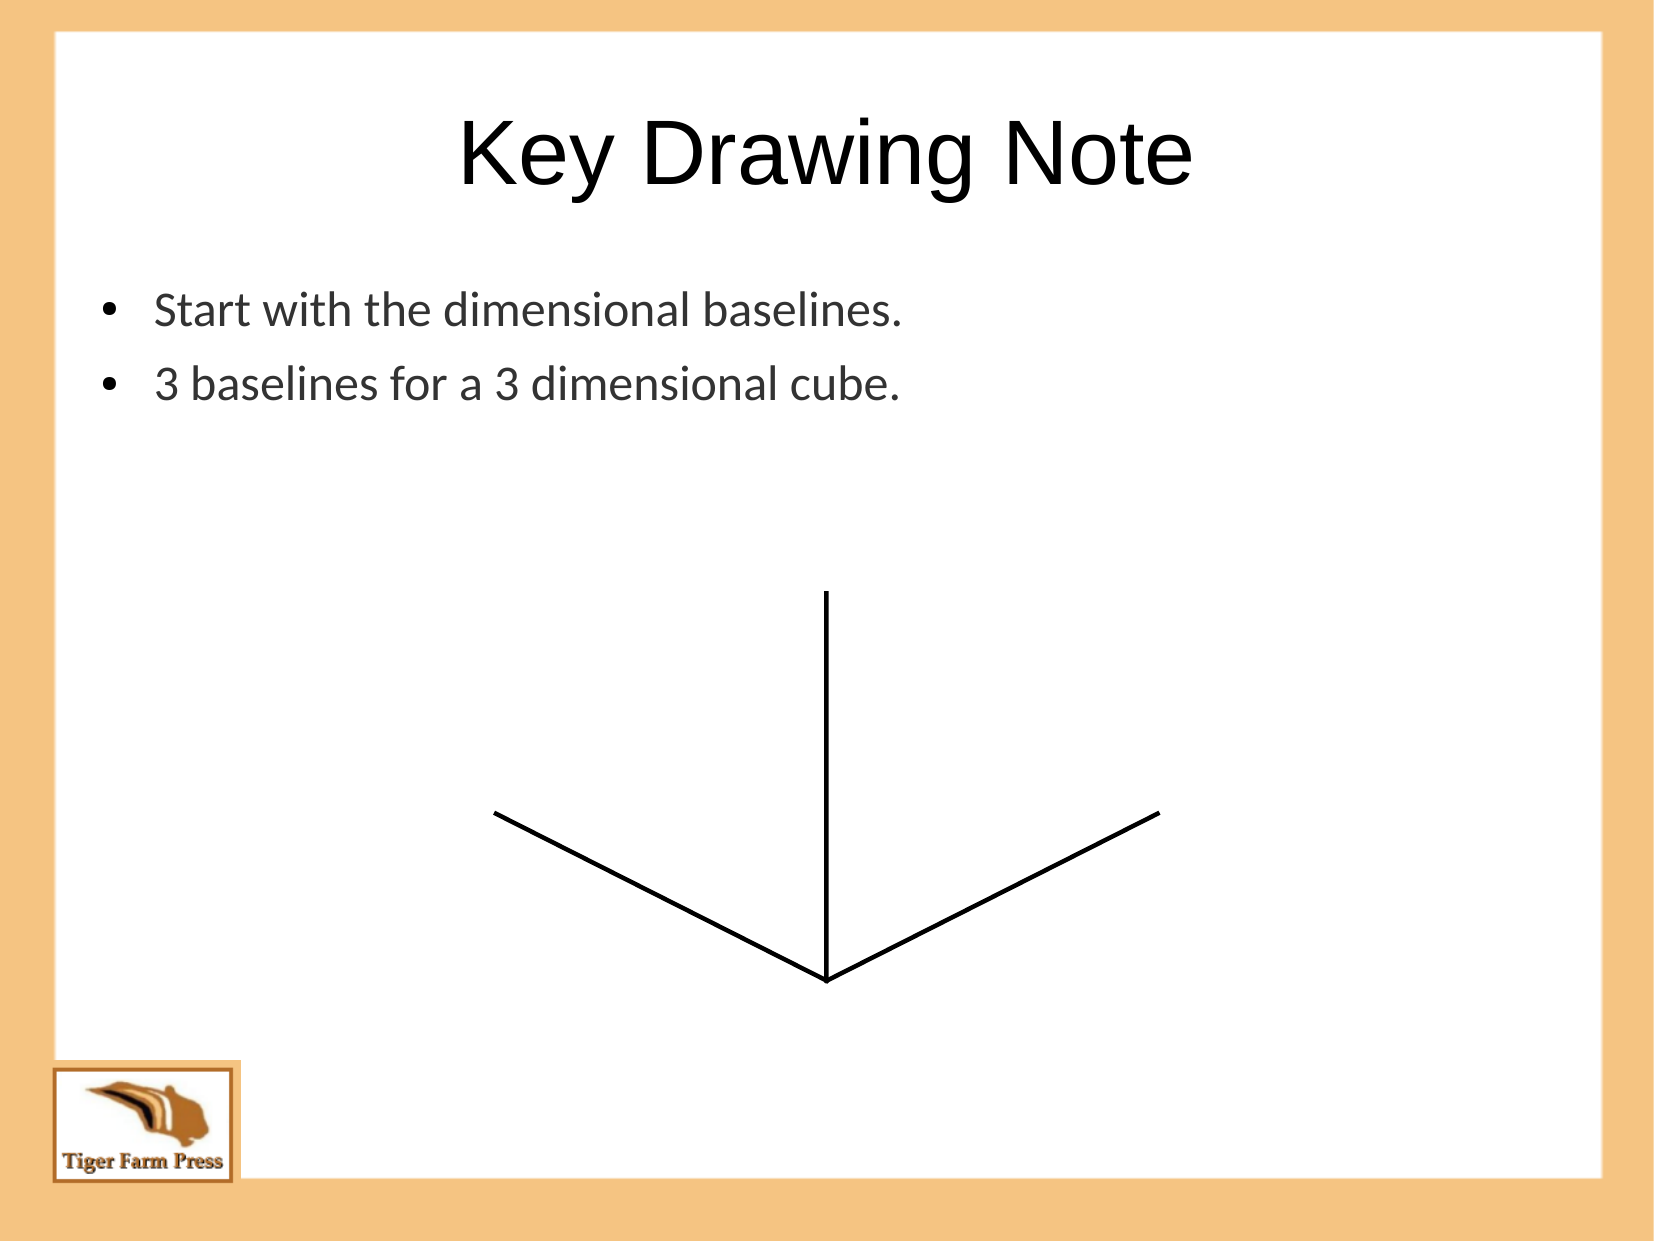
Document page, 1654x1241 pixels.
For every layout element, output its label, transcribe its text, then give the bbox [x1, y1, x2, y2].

list Start with the dimensional baselines. 3 baselines for a 3 dimensional cube. [82, 290, 1572, 1109]
title Key Drawing Note [82, 49, 1572, 257]
picture [0, 0, 1654, 1241]
